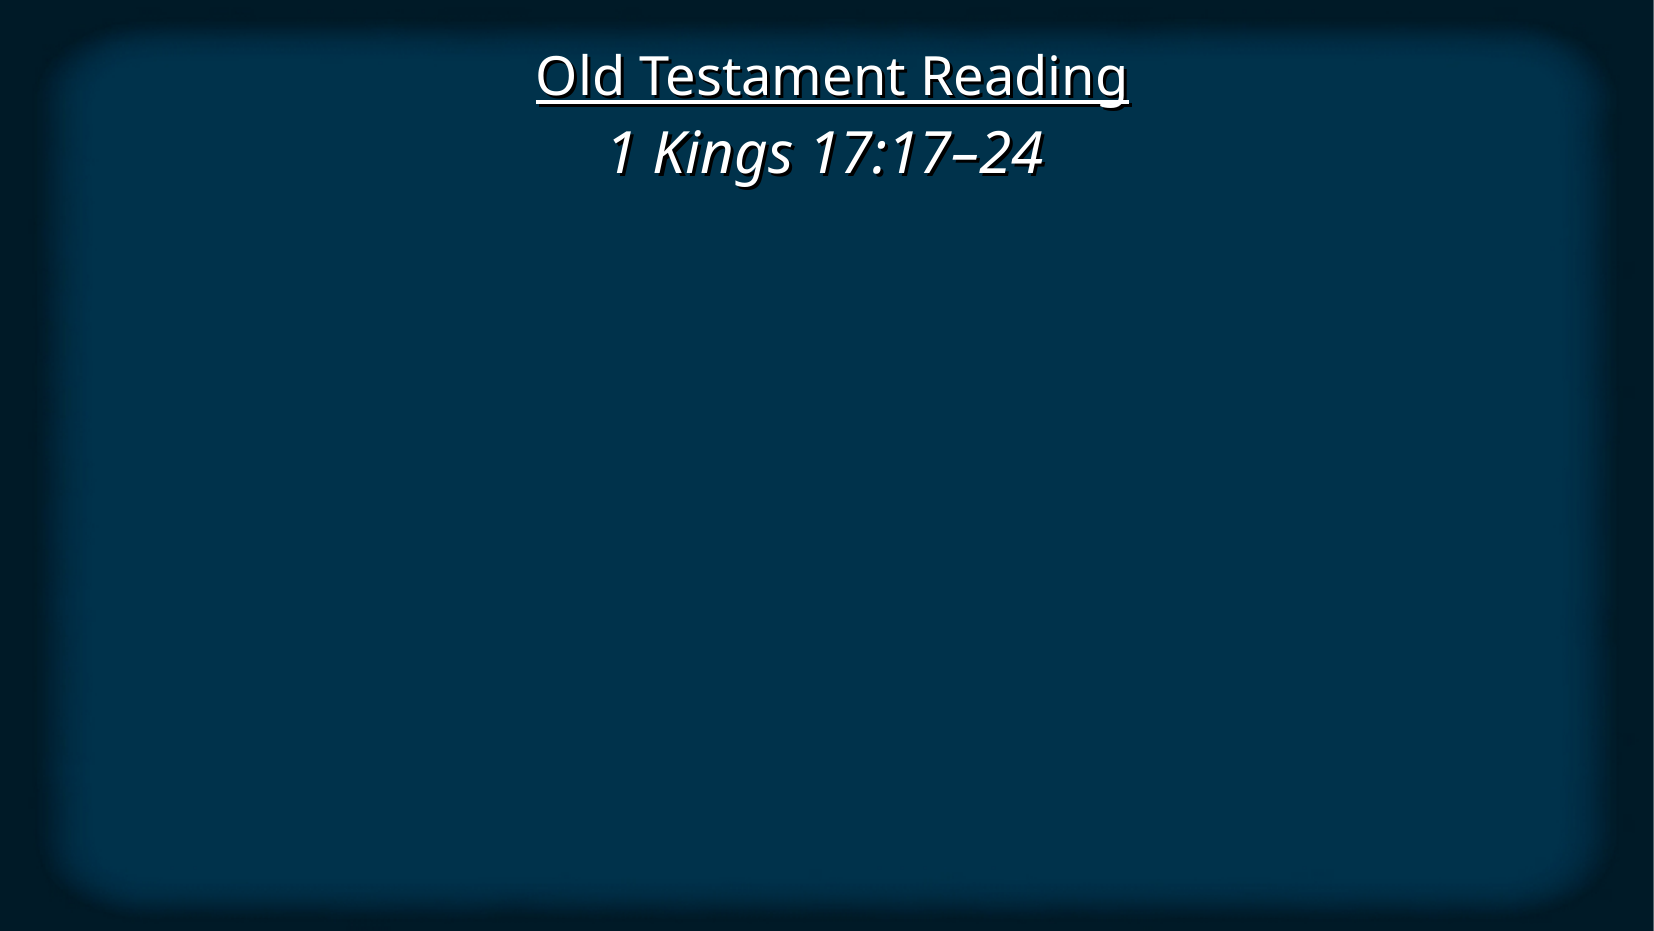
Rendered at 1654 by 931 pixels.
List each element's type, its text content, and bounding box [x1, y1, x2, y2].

picture [0, 0, 1654, 931]
text_box Old Testament Reading 1 Kings 17:17–24 [90, 30, 1576, 194]
